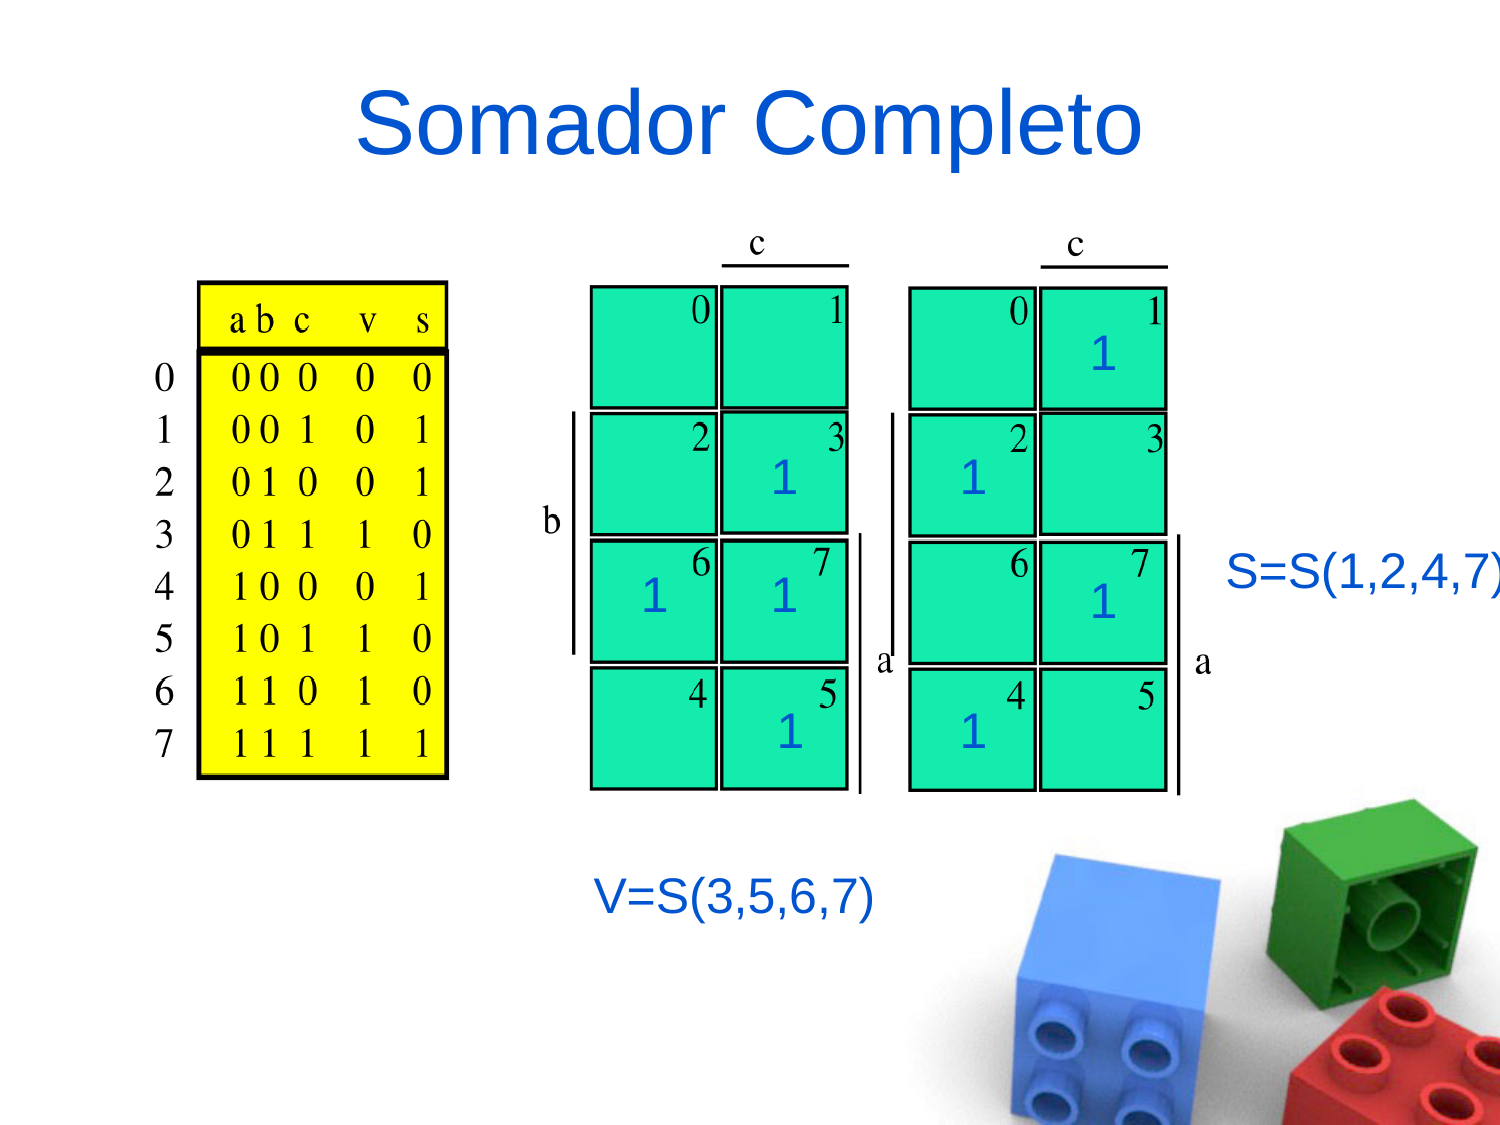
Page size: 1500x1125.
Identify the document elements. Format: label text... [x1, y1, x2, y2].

text_box 1 [755, 437, 814, 512]
text_box 1 [1074, 561, 1133, 636]
text_box 1 [761, 691, 820, 766]
title Somador Completo [112, 4, 1388, 241]
text_box 1 [625, 555, 684, 631]
text_box 1 [1074, 313, 1133, 388]
picture [155, 187, 1500, 1125]
text_box 1 [944, 691, 1003, 766]
text_box 1 [755, 555, 814, 631]
text_box V=S(3,5,6,7) [578, 856, 891, 932]
text_box S=S(1,2,4,7) [1210, 531, 1500, 607]
text_box 1 [944, 437, 1003, 512]
